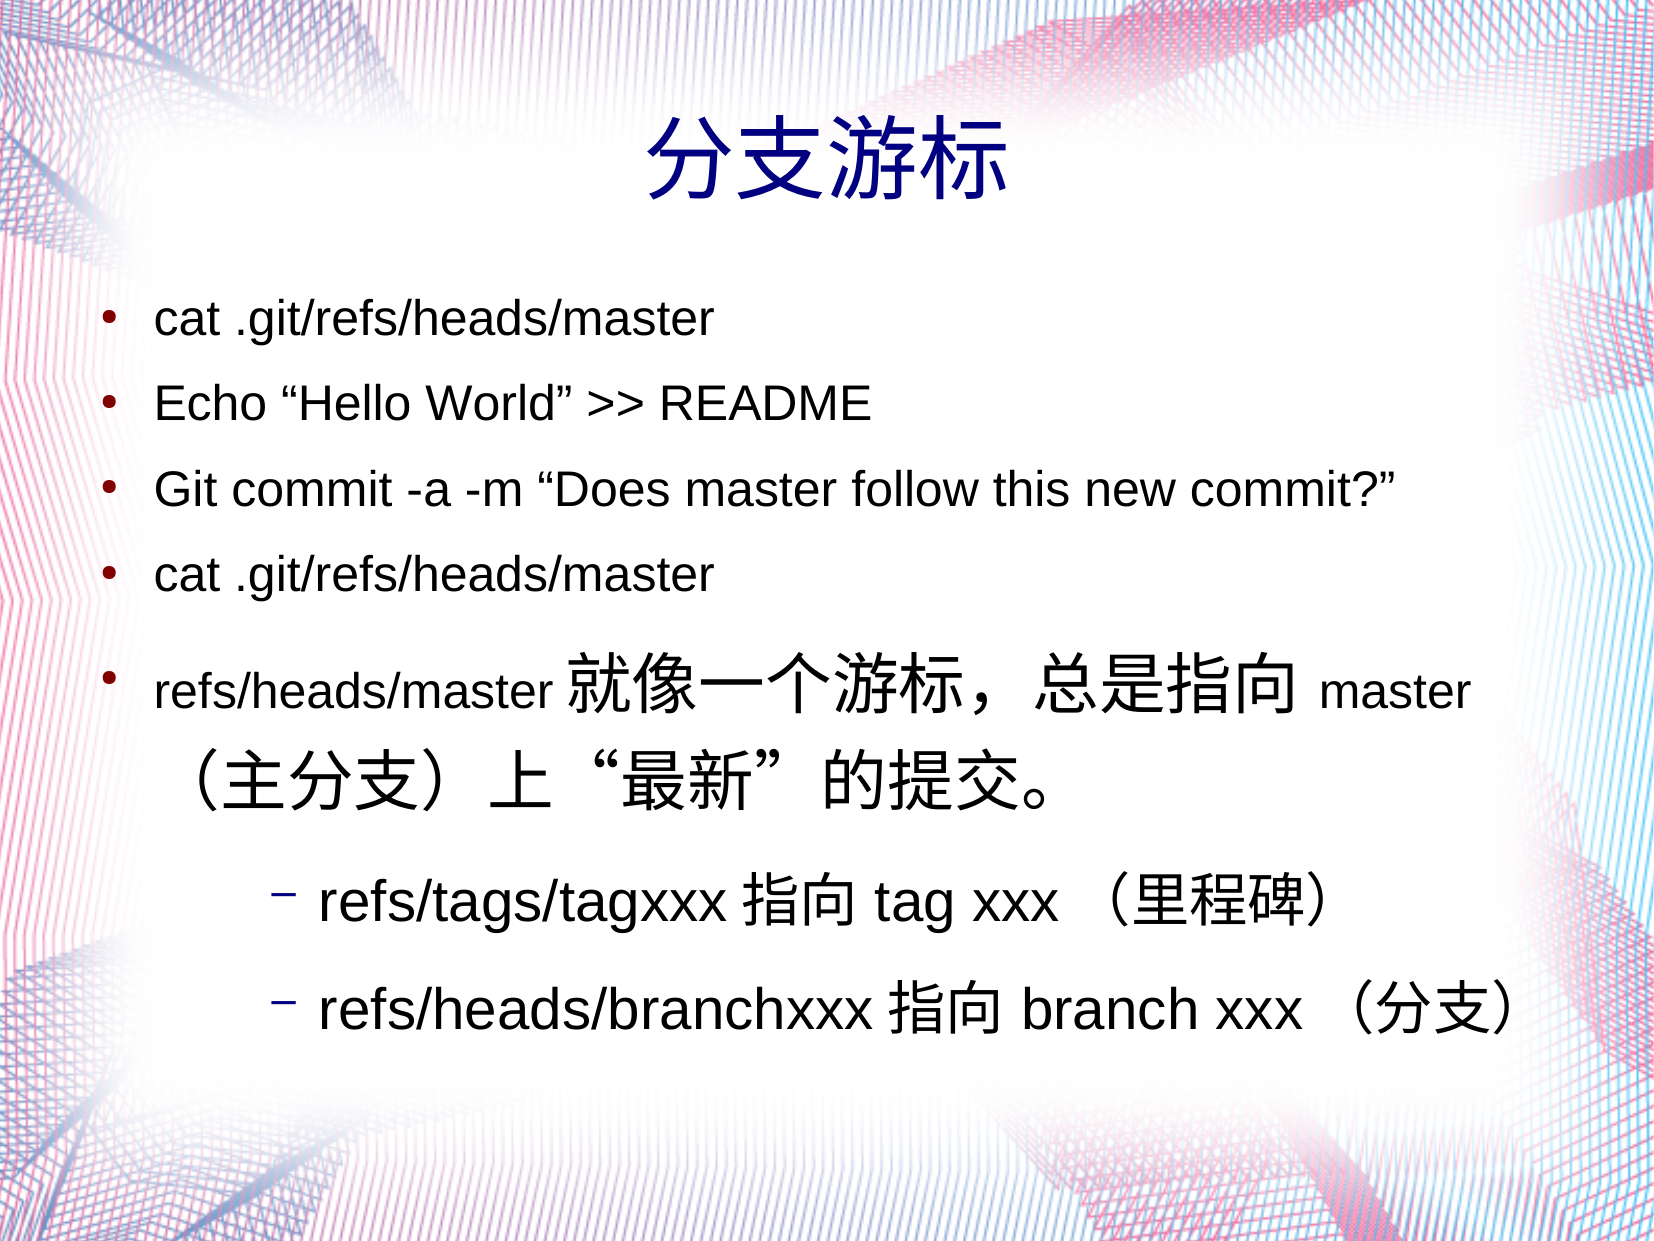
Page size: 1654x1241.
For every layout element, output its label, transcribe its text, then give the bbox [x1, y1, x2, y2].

list cat .git/refs/heads/master Echo “Hello World” >> README Git commit -a -m “Does master follow this new commit?” cat .git/refs/heads/master refs/heads/master就像一个游标，总是指向master（主分支）上“最新”的提交。 refs/tags/tagxxx指向tag xxx（里程碑） refs/heads/branchxxx指向branch xxx（分支） [82, 290, 1571, 1047]
picture [0, 0, 1654, 1241]
title 分支游标 [82, 49, 1571, 257]
